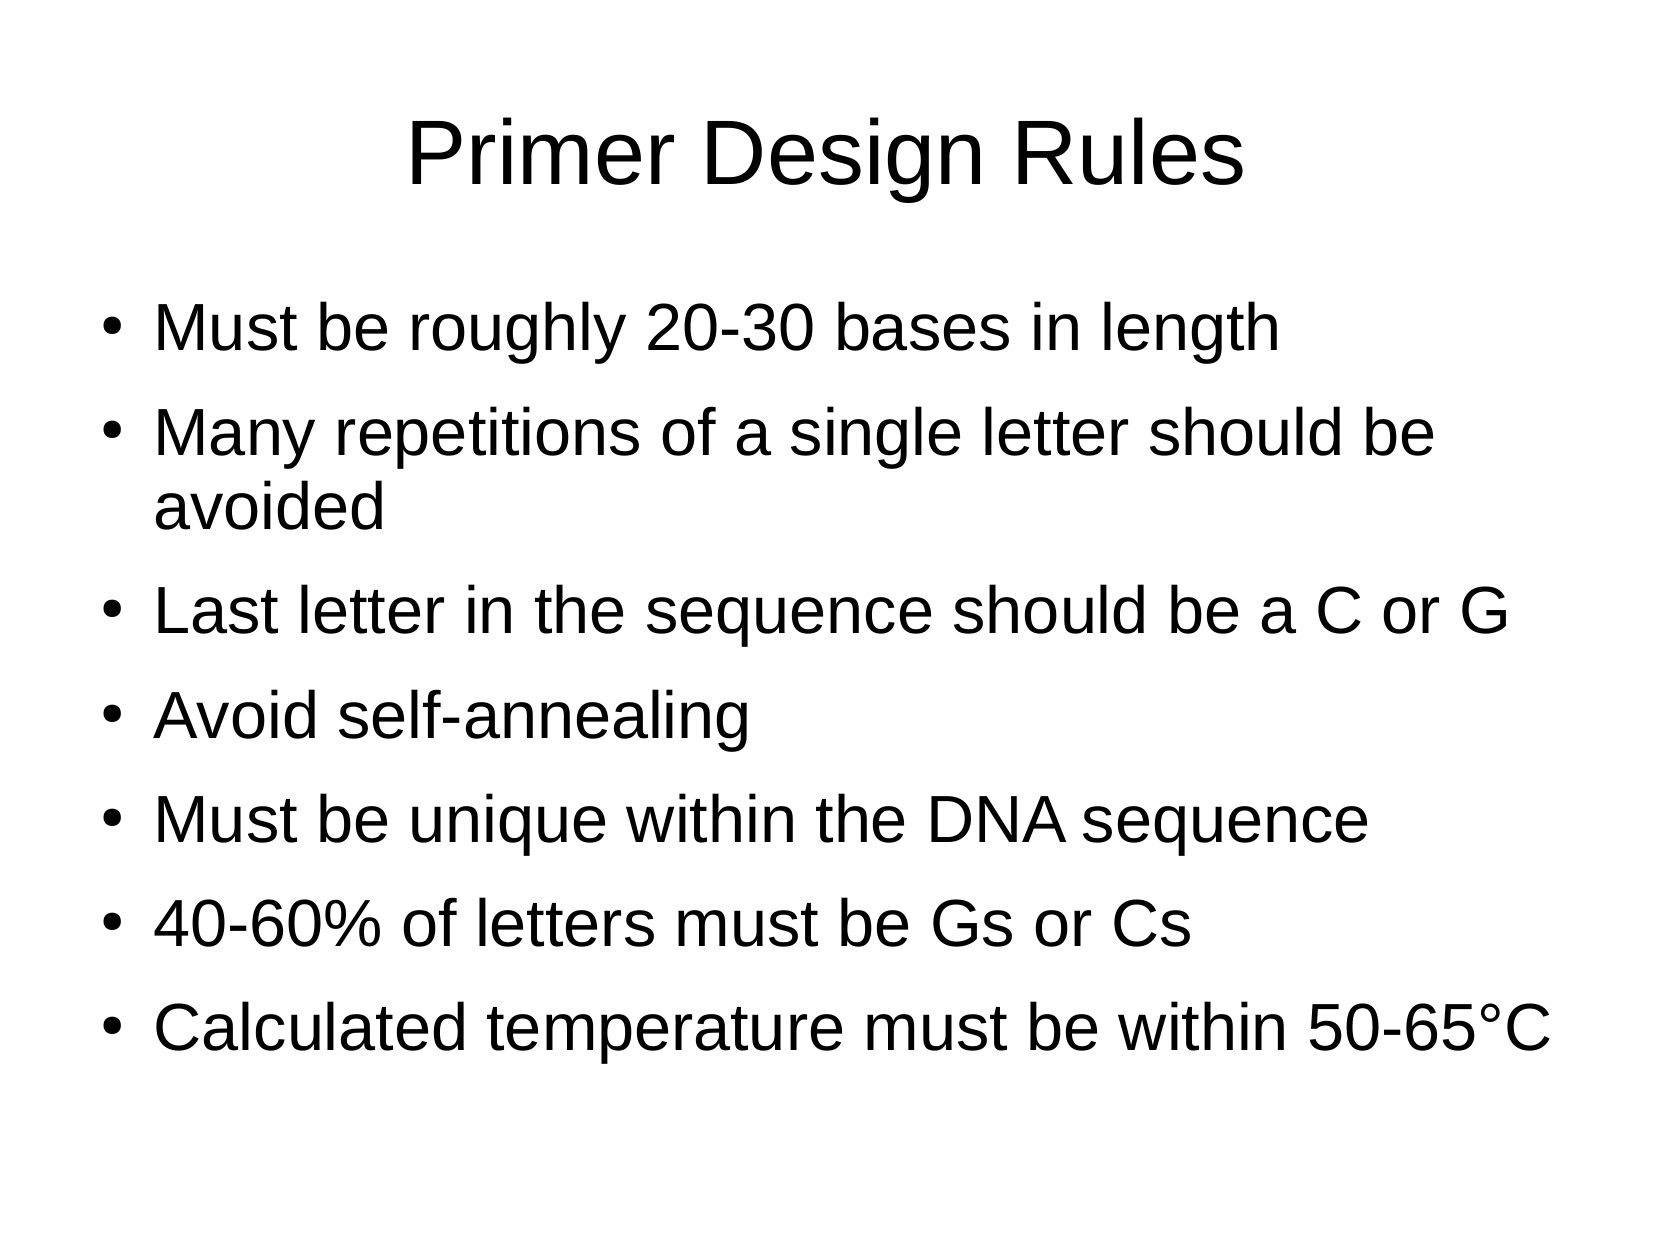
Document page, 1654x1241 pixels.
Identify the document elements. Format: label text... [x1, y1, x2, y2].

title Primer Design Rules [82, 49, 1571, 257]
list Must be roughly 20-30 bases in length Many repetitions of a single letter should be avoided Last letter in the sequence should be a C or G Avoid self-annealing Must be unique within the DNA sequence 40-60% of letters must be Gs or Cs Calculated temperature must be within 50-65°C [82, 290, 1571, 1109]
